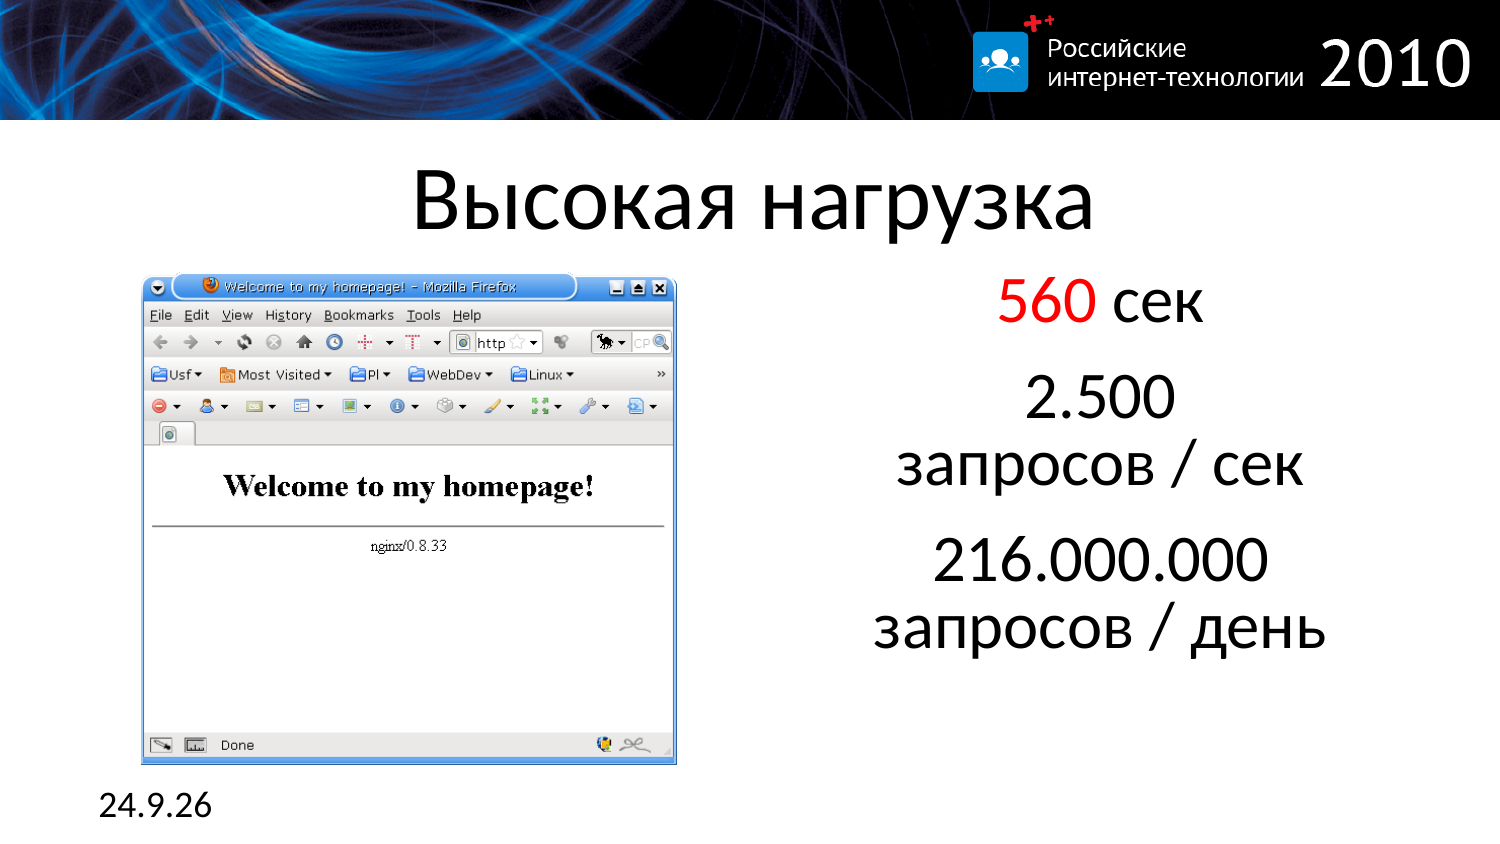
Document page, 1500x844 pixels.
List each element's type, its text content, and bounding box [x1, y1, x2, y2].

picture [141, 272, 677, 765]
list 560 сек 2.500 запросов / сек 216.000.000 запросов / день [771, 272, 1431, 750]
title Высокая нагрузка [79, 149, 1430, 264]
picture [0, 0, 1500, 120]
